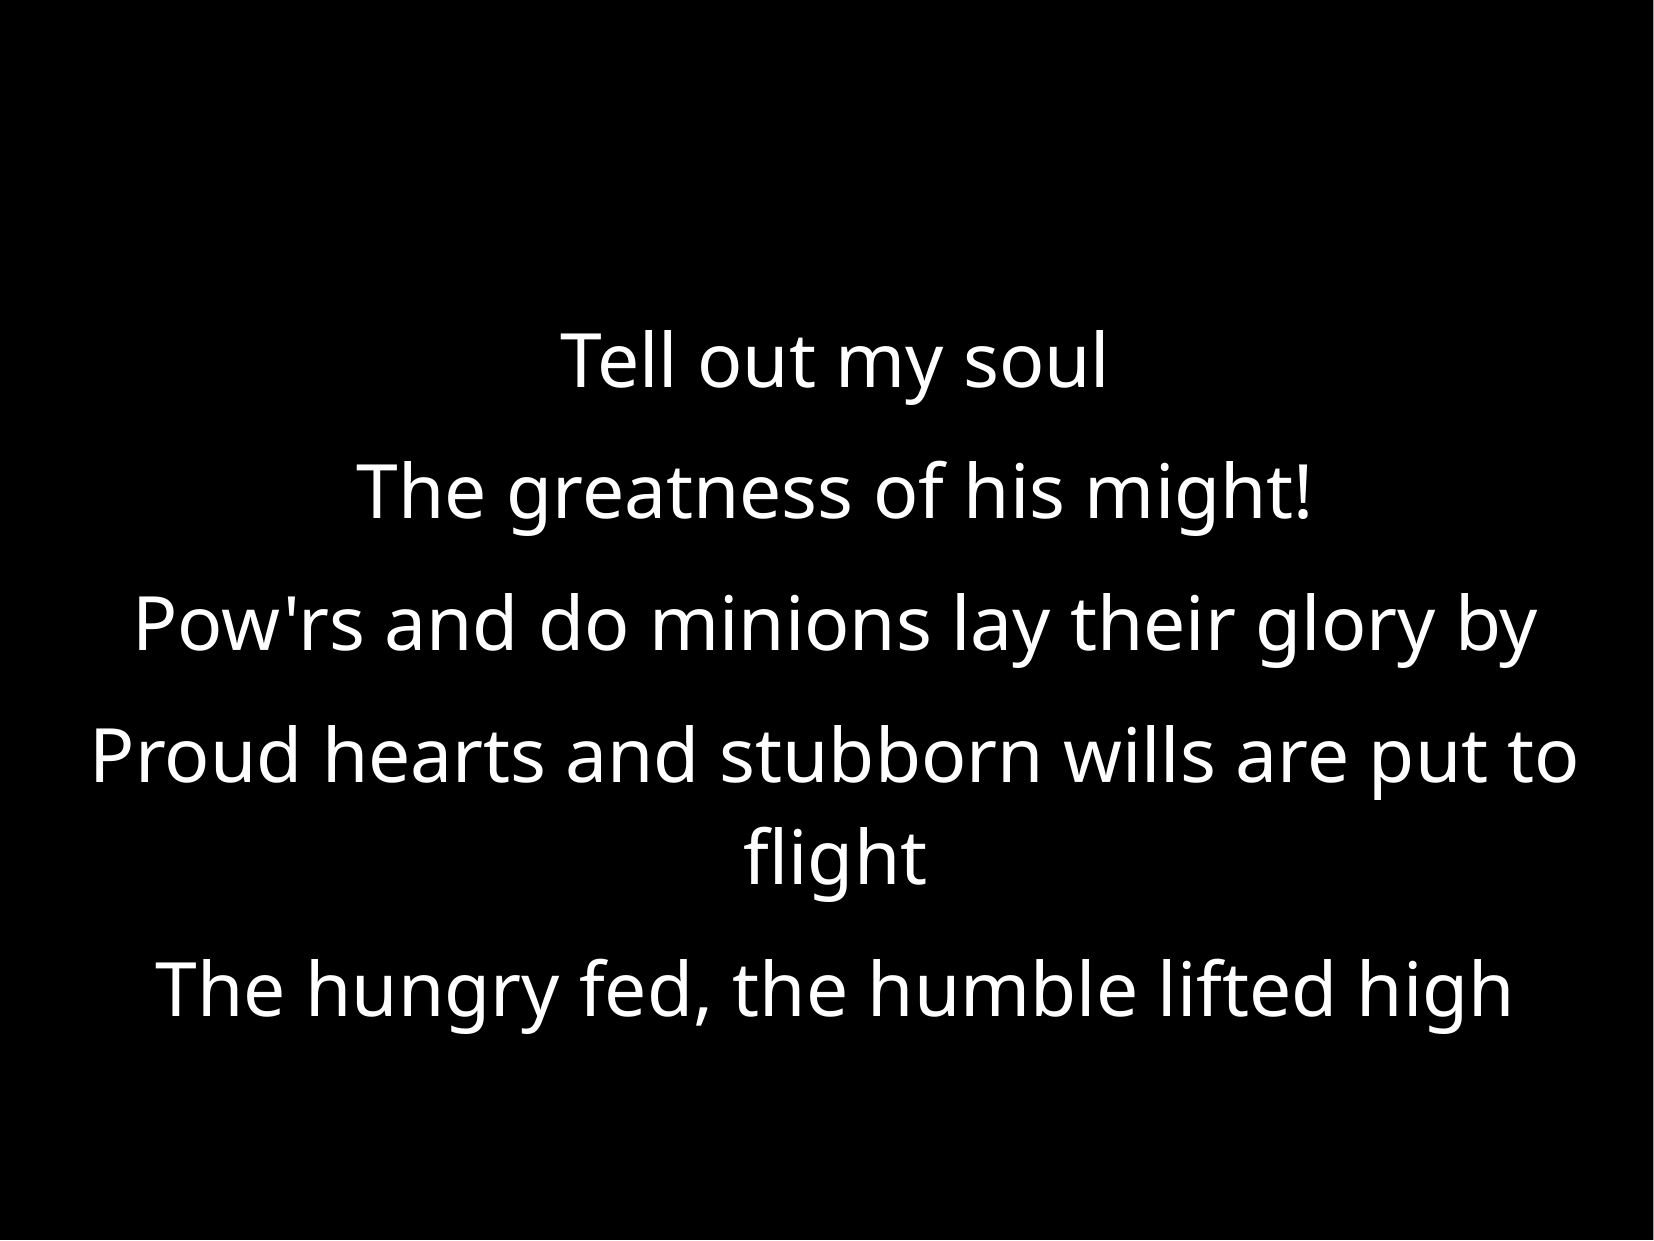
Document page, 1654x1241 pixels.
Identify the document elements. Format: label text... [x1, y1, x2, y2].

list Tell out my soul The greatness of his might! Pow'rs and do minions lay their glory by Proud hearts and stubborn wills are put to flight The hungry fed, the humble lifted high [0, 307, 1654, 1229]
